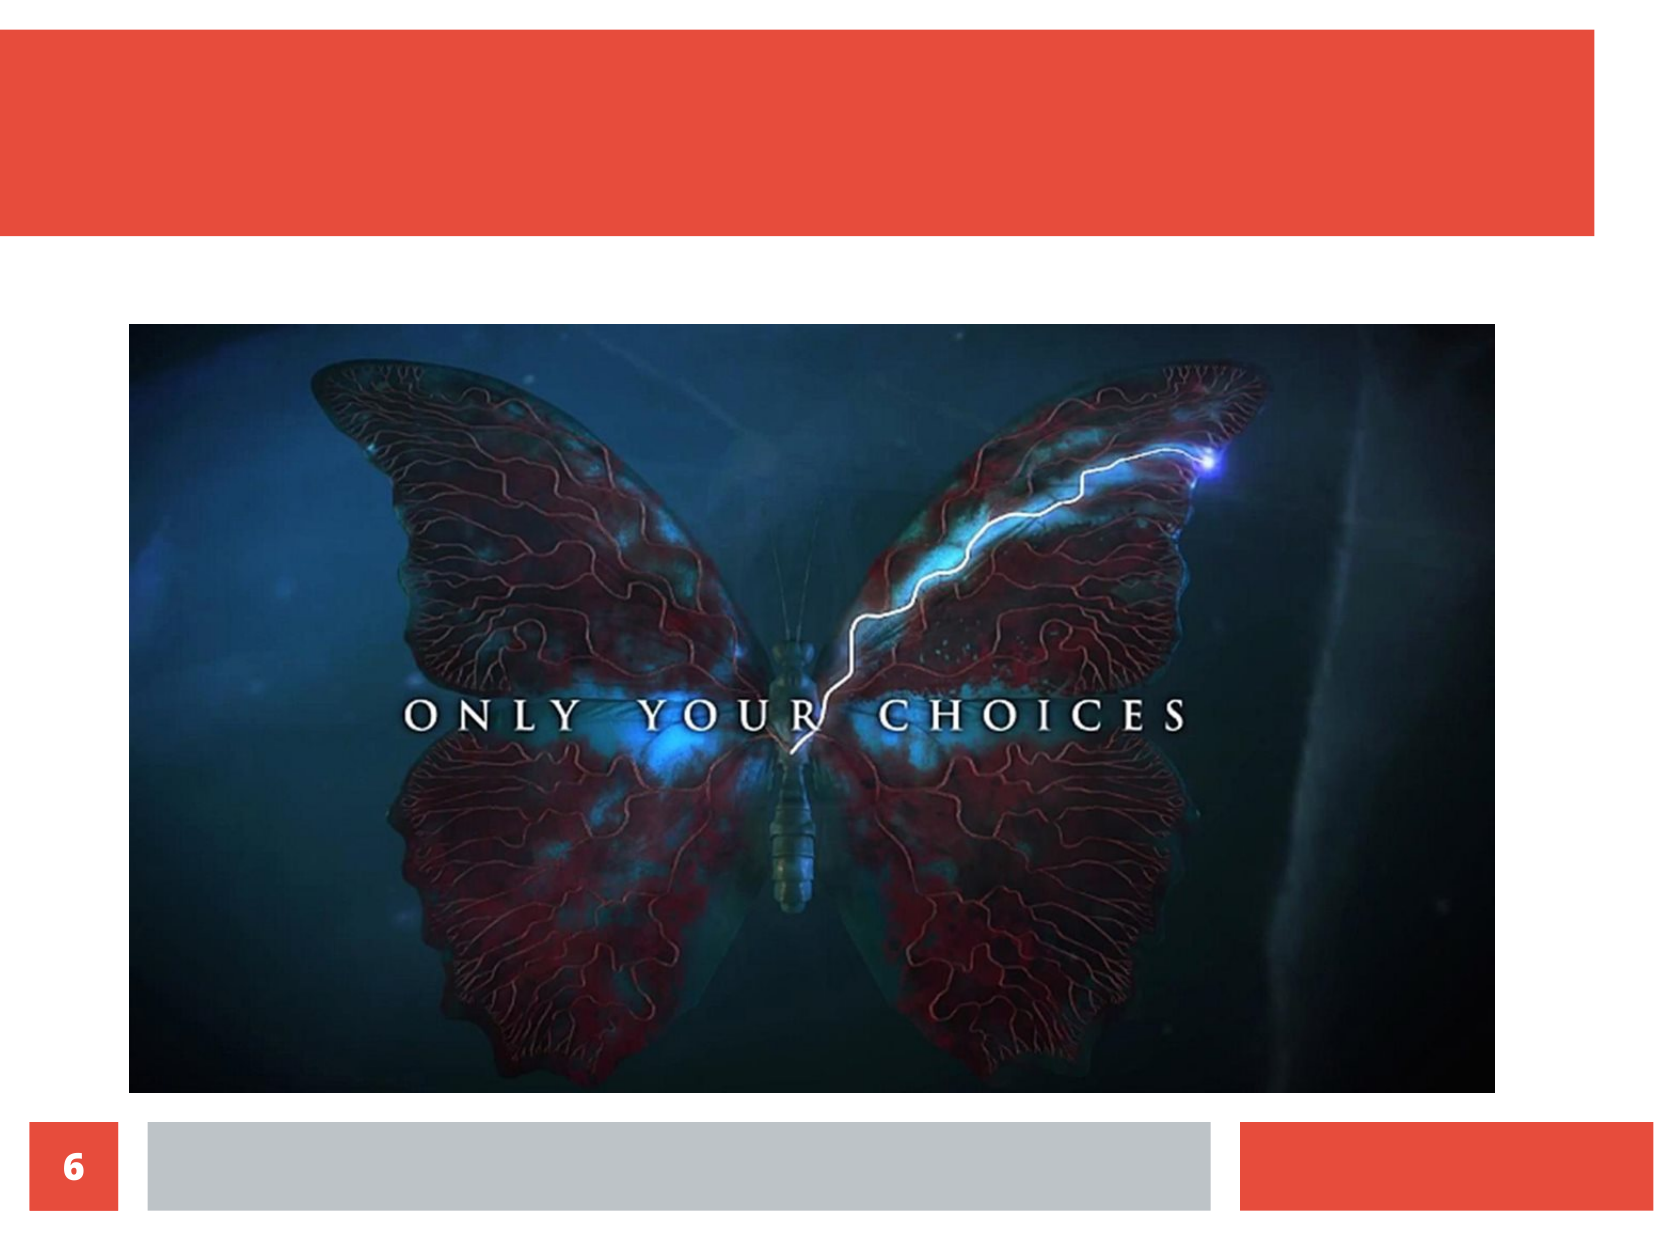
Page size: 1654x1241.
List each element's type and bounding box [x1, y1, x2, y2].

picture [129, 324, 1495, 1093]
